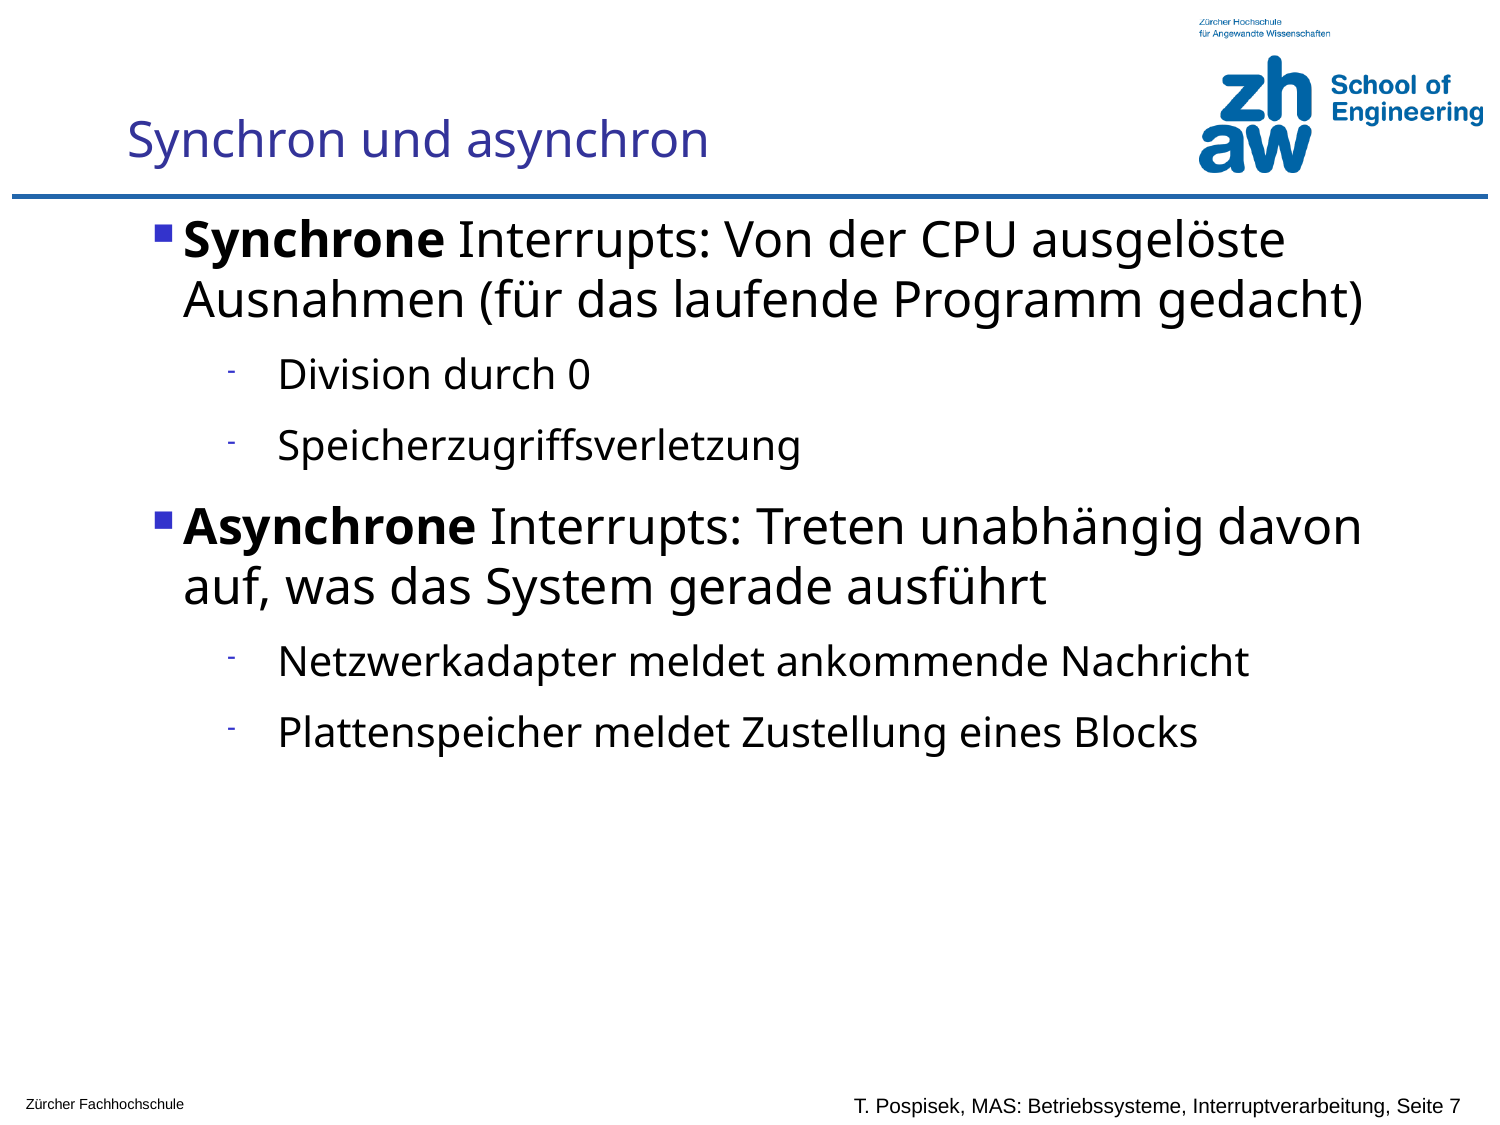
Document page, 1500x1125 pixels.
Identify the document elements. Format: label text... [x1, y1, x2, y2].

title Synchron und asynchron [112, 50, 1391, 175]
picture [1199, 19, 1483, 173]
text_box Synchrone Interrupts: Von der CPU ausgelöste Ausnahmen (für das laufende Programm gedacht) Division durch 0 Speicherzugriffsverletzung Asynchrone Interrupts: Treten unabhängig davon auf, was das System gerade ausführt Netzwerkadapter meldet ankommende Nachricht Plattenspeicher meldet Zustellung eines Blocks [137, 199, 1388, 849]
